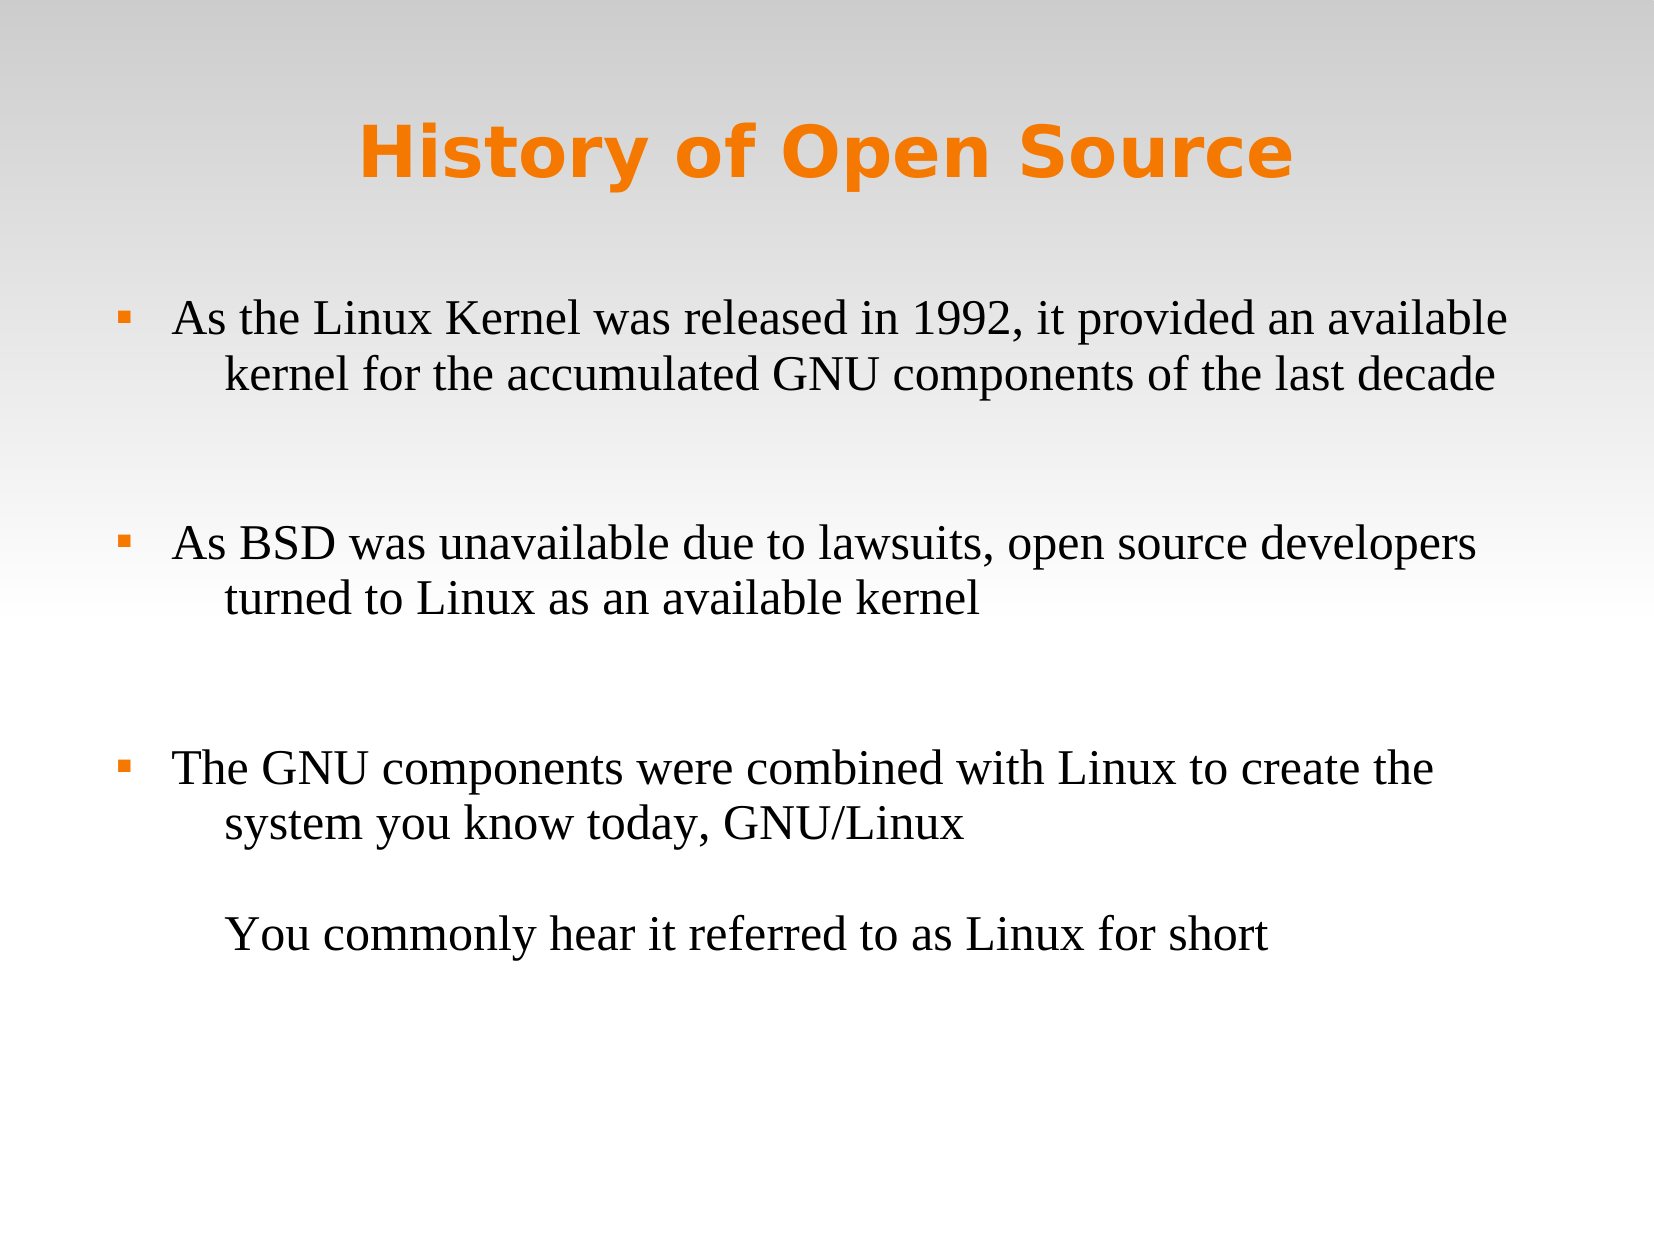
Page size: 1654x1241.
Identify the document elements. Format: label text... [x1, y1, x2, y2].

list As the Linux Kernel was released in 1992, it provided an available kernel for the accumulated GNU components of the last decade As BSD was unavailable due to lawsuits, open source developers turned to Linux as an available kernel The GNU components were combined with Linux to create the system you know today, GNU/Linux You commonly hear it referred to as Linux for short [82, 290, 1571, 1109]
title History of Open Source [82, 49, 1571, 257]
